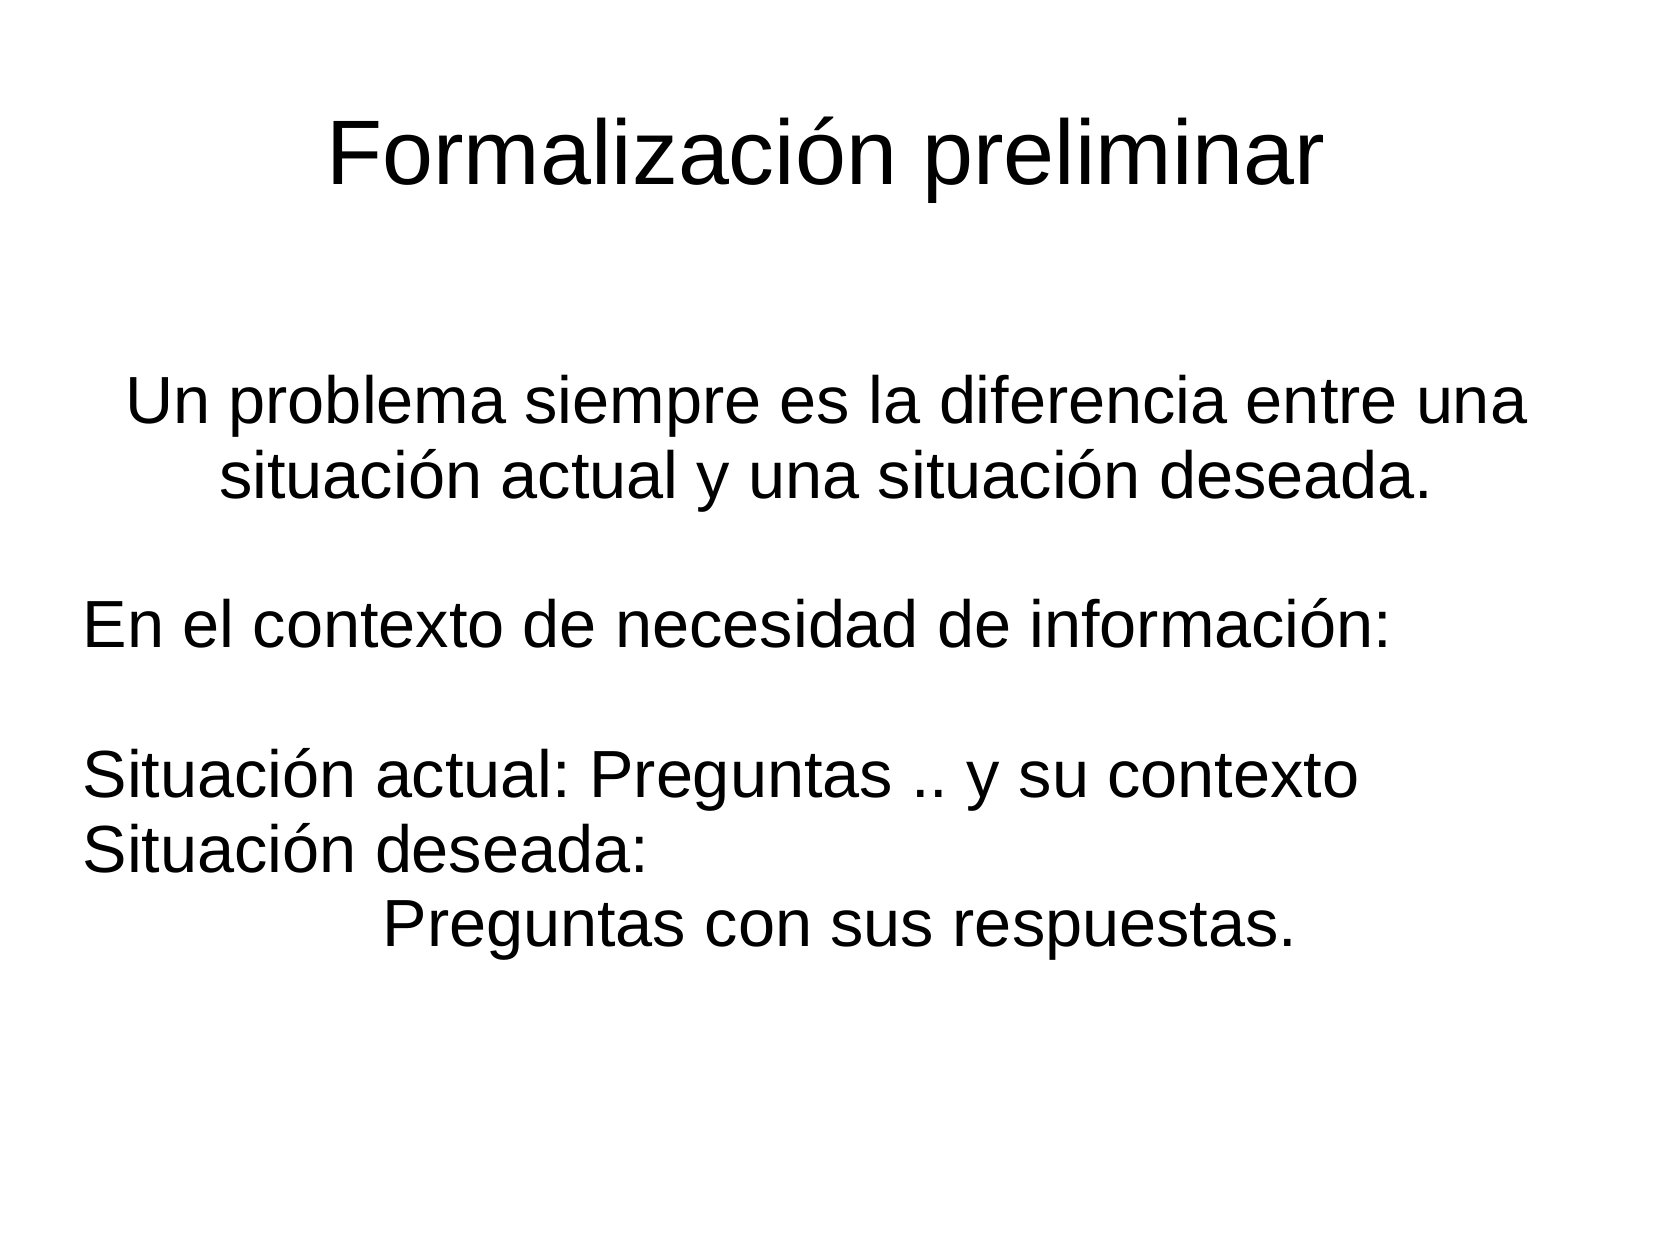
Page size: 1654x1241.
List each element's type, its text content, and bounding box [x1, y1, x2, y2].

title Formalización preliminar [82, 49, 1571, 257]
subtitle Un problema siempre es la diferencia entre una situación actual y una situación deseada. En el contexto de necesidad de información: Situación actual: Preguntas .. y su contexto Situación deseada: Preguntas con sus respuestas. [82, 290, 1571, 1109]
